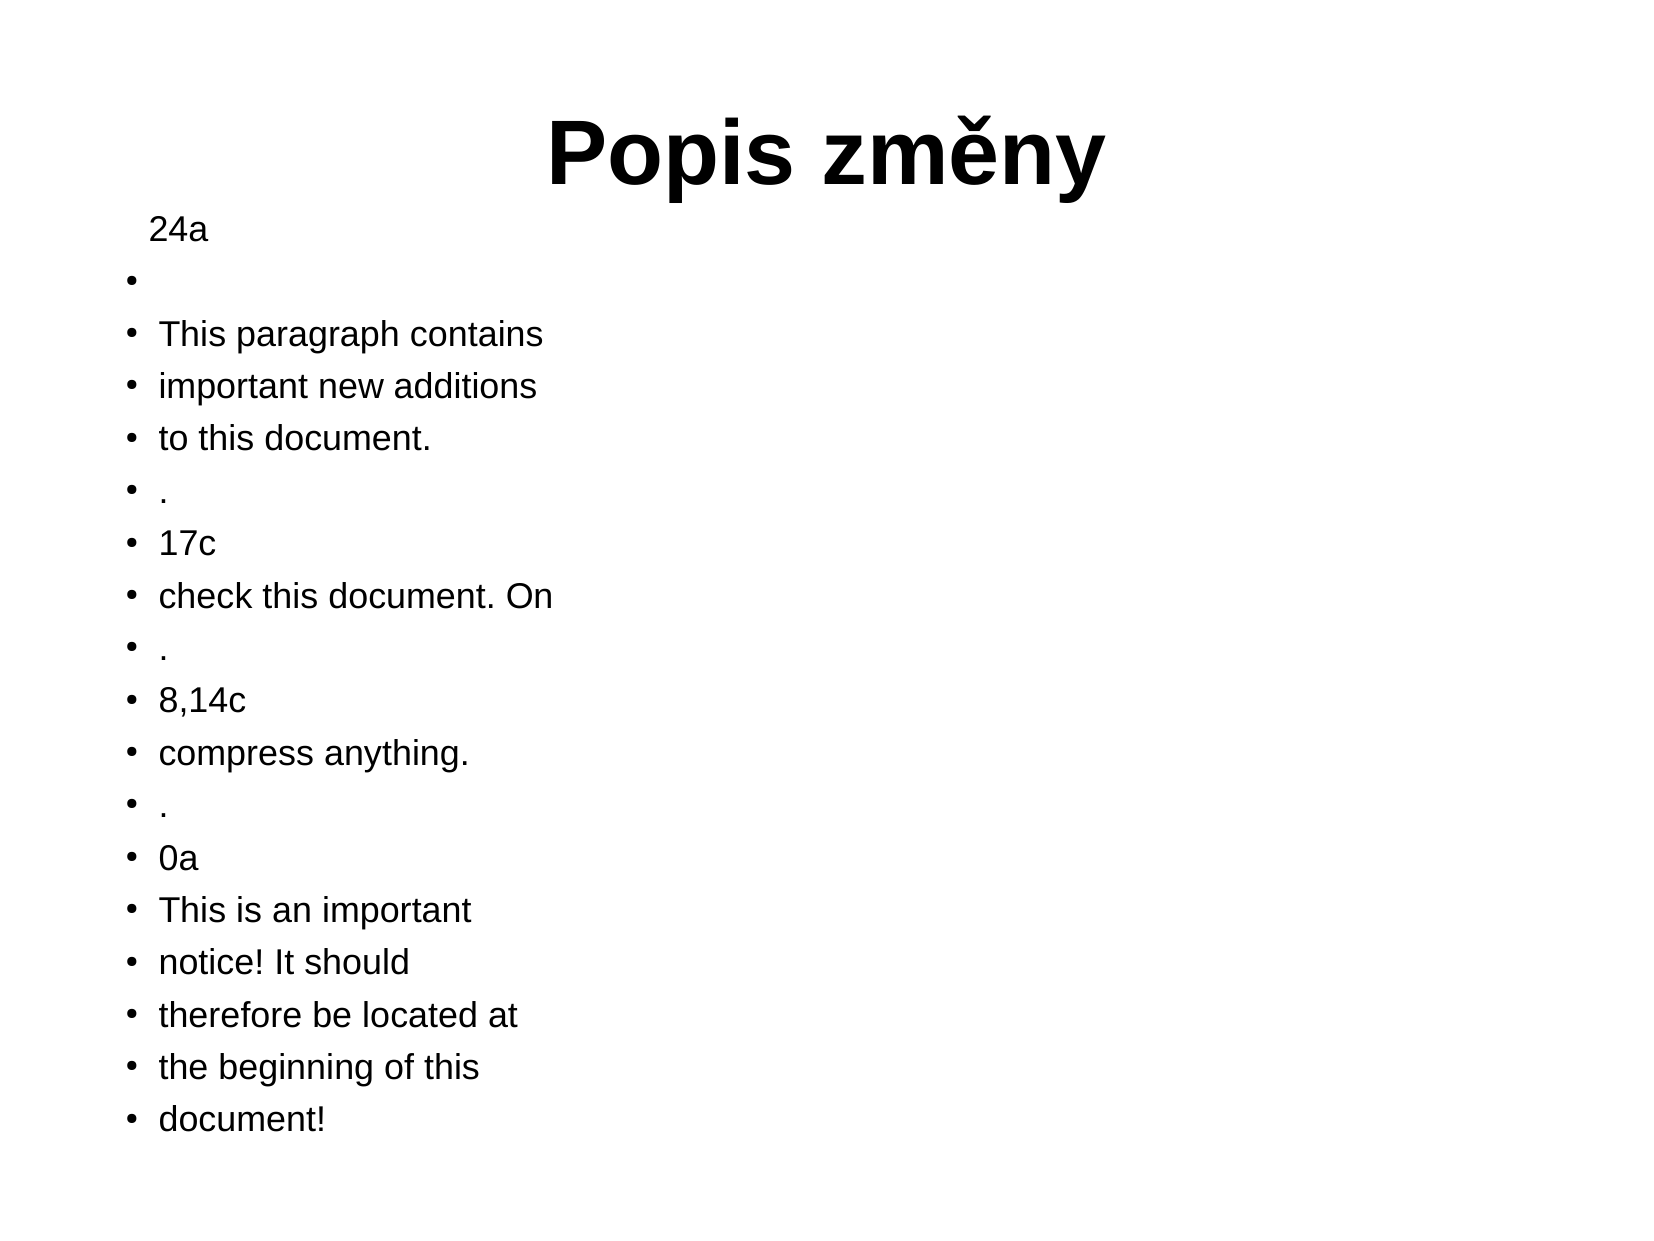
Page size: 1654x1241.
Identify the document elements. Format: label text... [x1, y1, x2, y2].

title Popis změny [82, 49, 1571, 257]
list 24a This paragraph contains important new additions to this document. . 17c check this document. On . 8,14c compress anything. . 0a This is an important notice! It should therefore be located at the beginning of this document! [118, 209, 1560, 1146]
